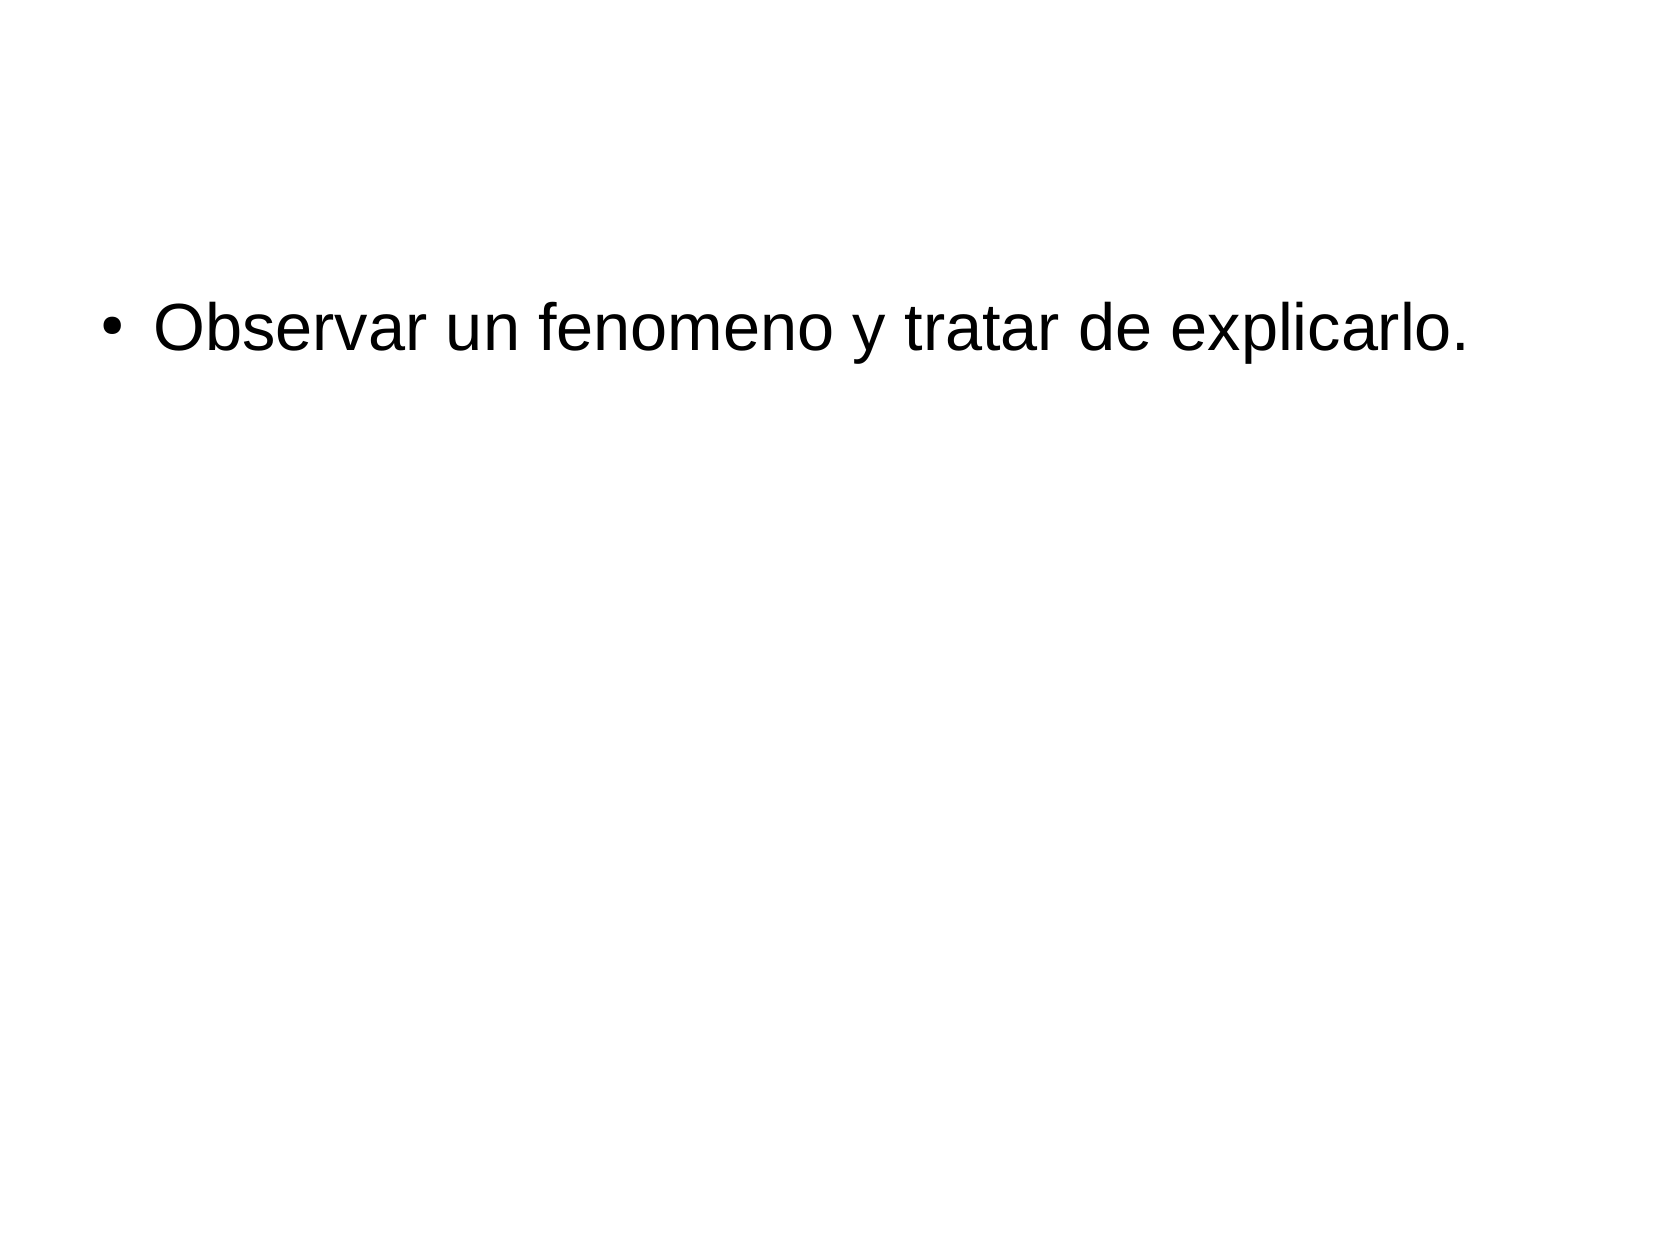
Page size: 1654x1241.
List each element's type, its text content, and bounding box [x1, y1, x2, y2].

list Observar un fenomeno y tratar de explicarlo. [82, 290, 1571, 1010]
